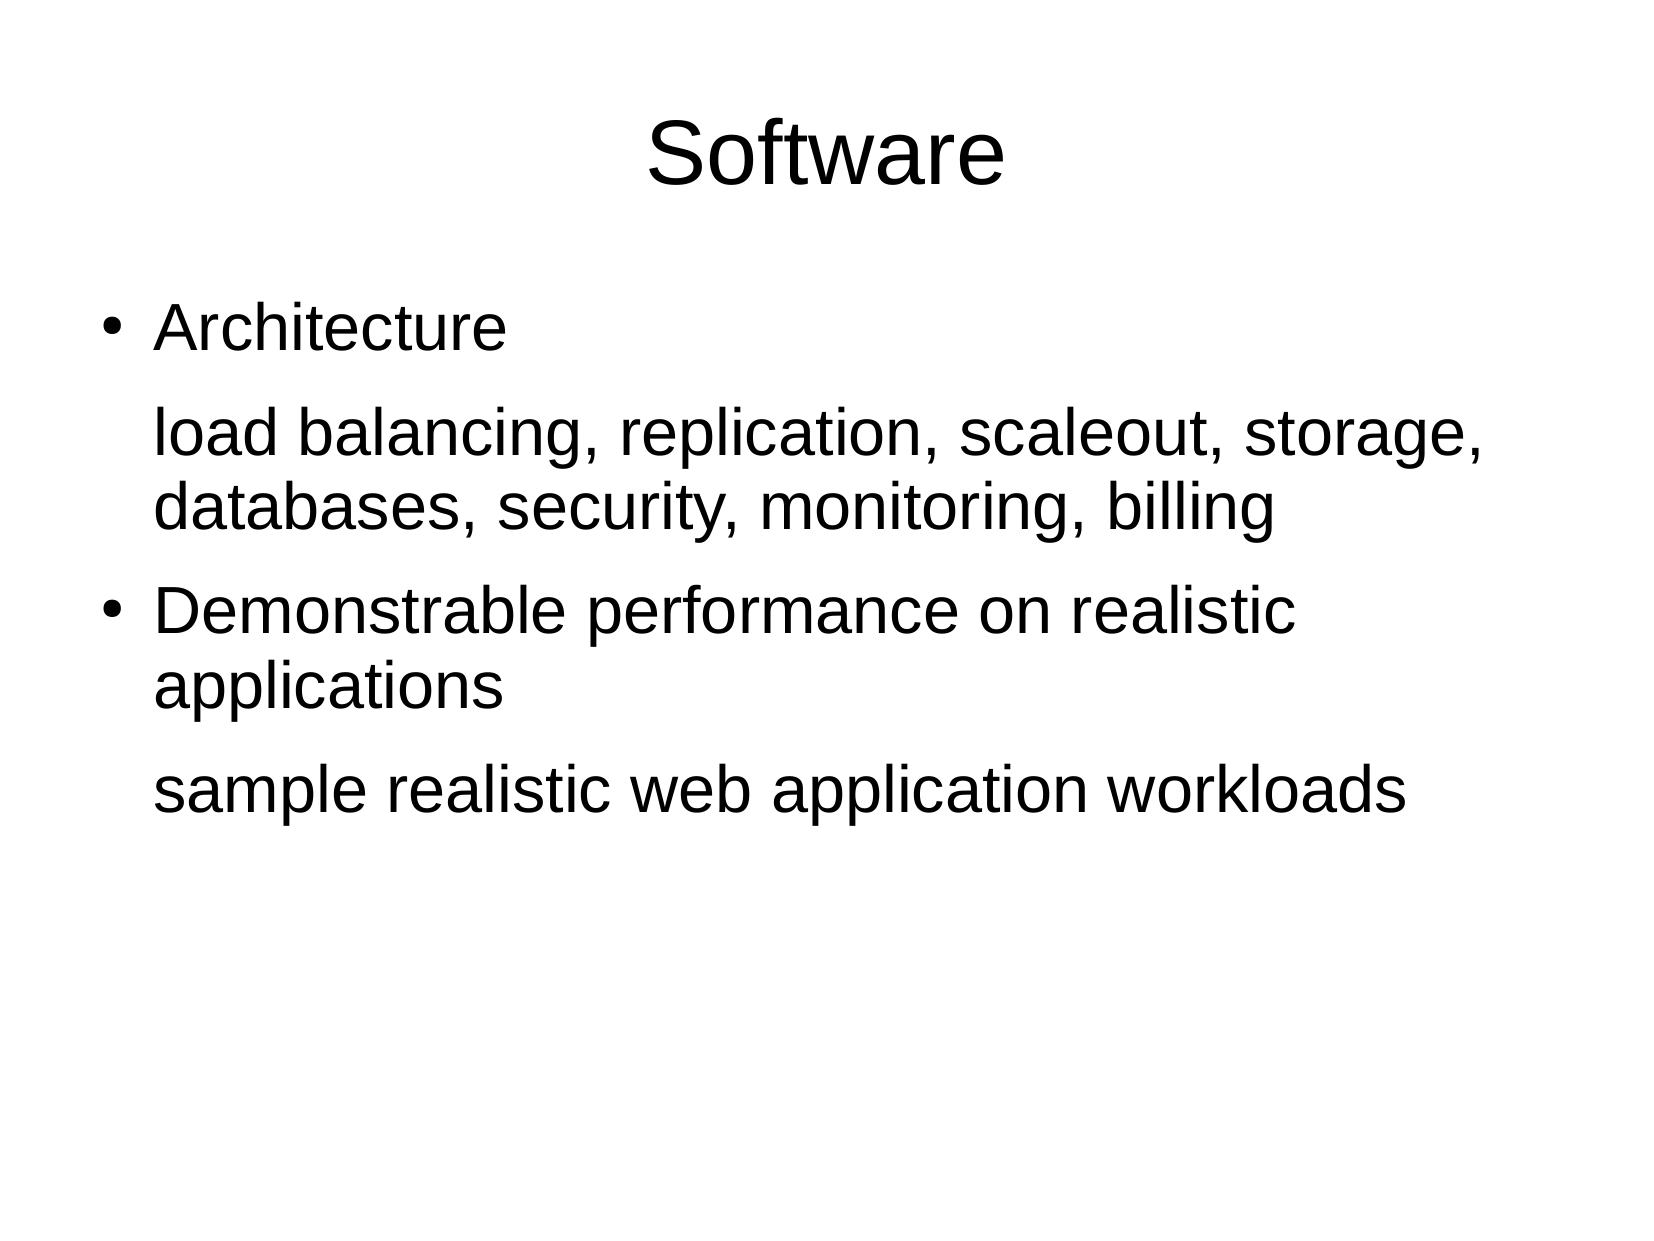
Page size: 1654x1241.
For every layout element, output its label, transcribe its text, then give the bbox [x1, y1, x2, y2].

title Software [82, 49, 1571, 257]
list Architecture load balancing, replication, scaleout, storage, databases, security, monitoring, billing Demonstrable performance on realistic applications sample realistic web application workloads [82, 290, 1571, 1109]
